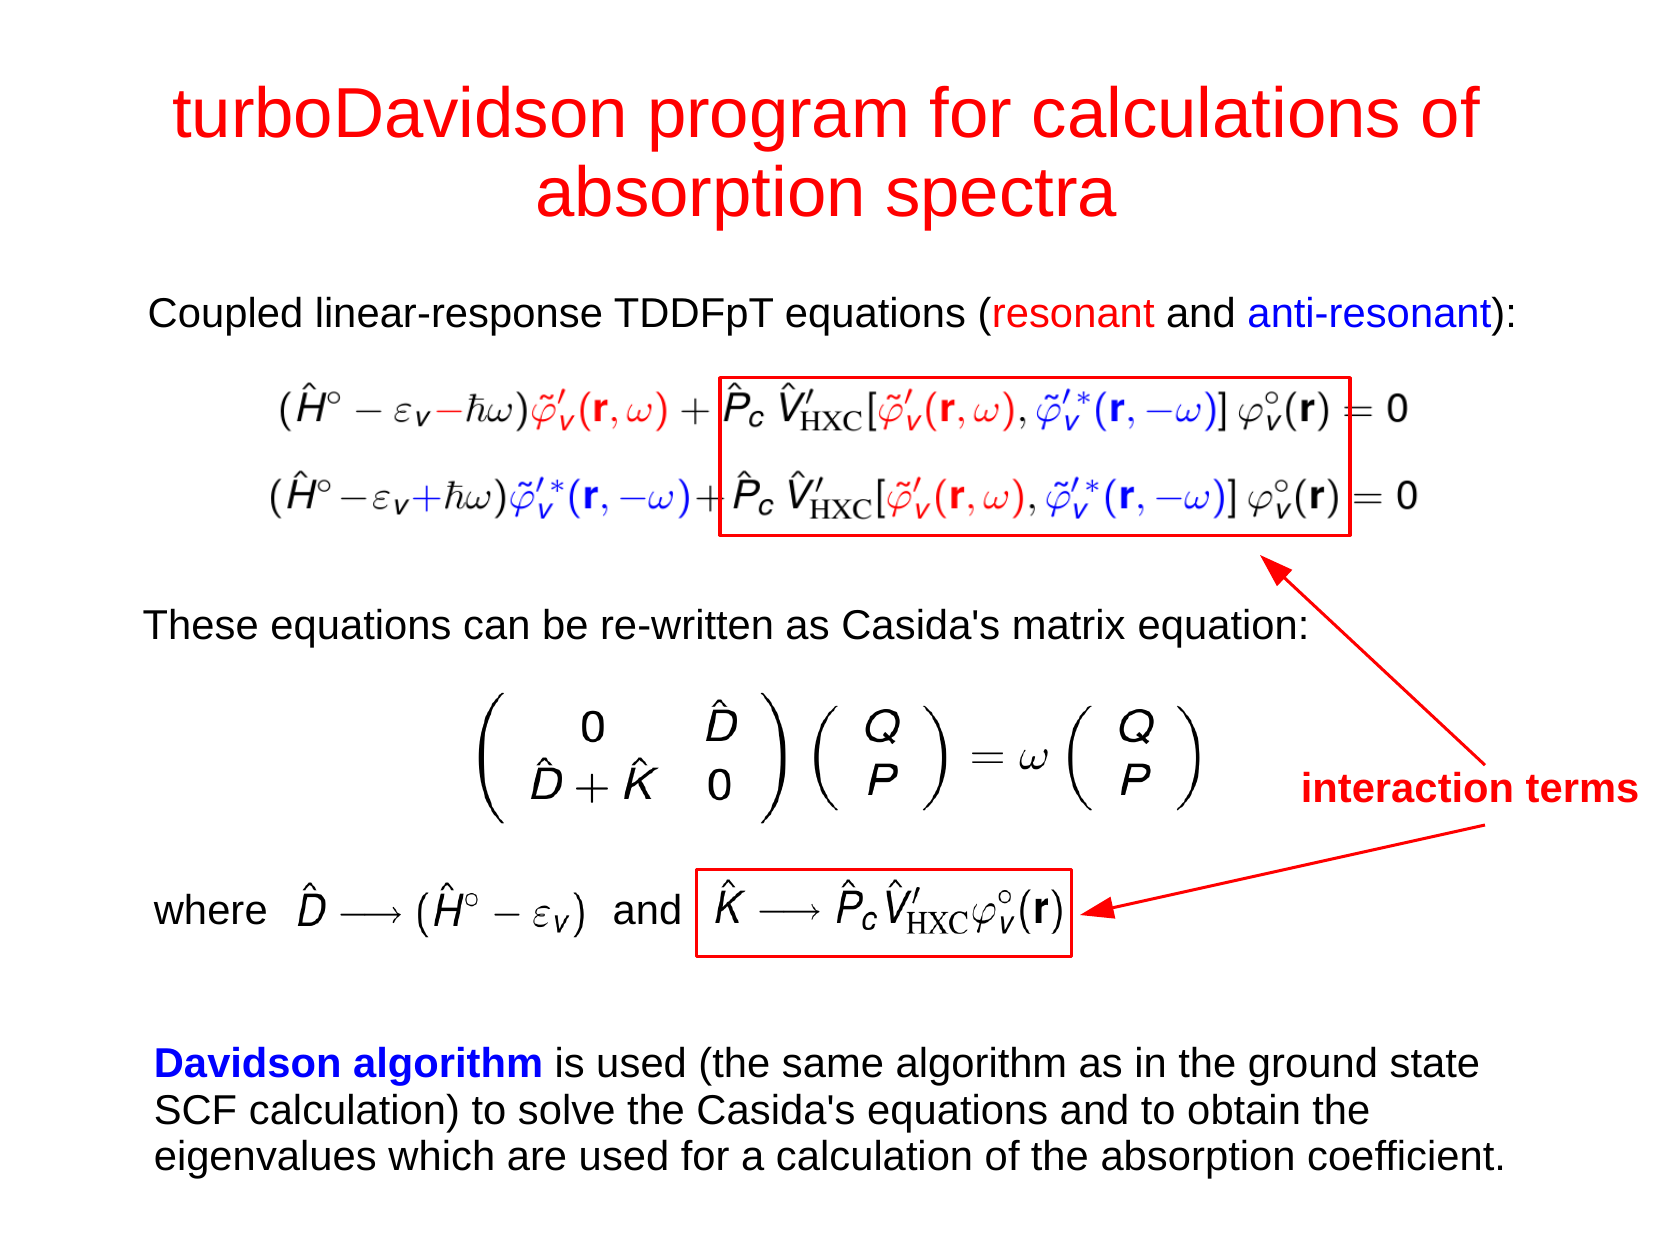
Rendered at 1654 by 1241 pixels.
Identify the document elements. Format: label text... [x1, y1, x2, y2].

picture [722, 379, 1348, 534]
picture [708, 874, 1069, 886]
list Davidson algorithm is used (the same algorithm as in the ground state SCF calculation) to solve the Casida's equations and to obtain the eigenvalues which are used for a calculation of the absorption coefficient. [82, 1040, 1571, 1191]
title turboDavidson program for calculations of absorption spectra [82, 49, 1571, 257]
picture [293, 876, 586, 886]
picture [255, 374, 1426, 536]
list where and [82, 886, 695, 957]
list interaction terms [1230, 765, 1645, 856]
list where and [698, 886, 1070, 955]
picture [470, 686, 1206, 828]
list These equations can be re-written as Casida's matrix equation: [71, 601, 1561, 672]
list where and [1073, 886, 1571, 957]
list Coupled linear-response TDDFpT equations (resonant and anti-resonant): [76, 290, 1565, 361]
